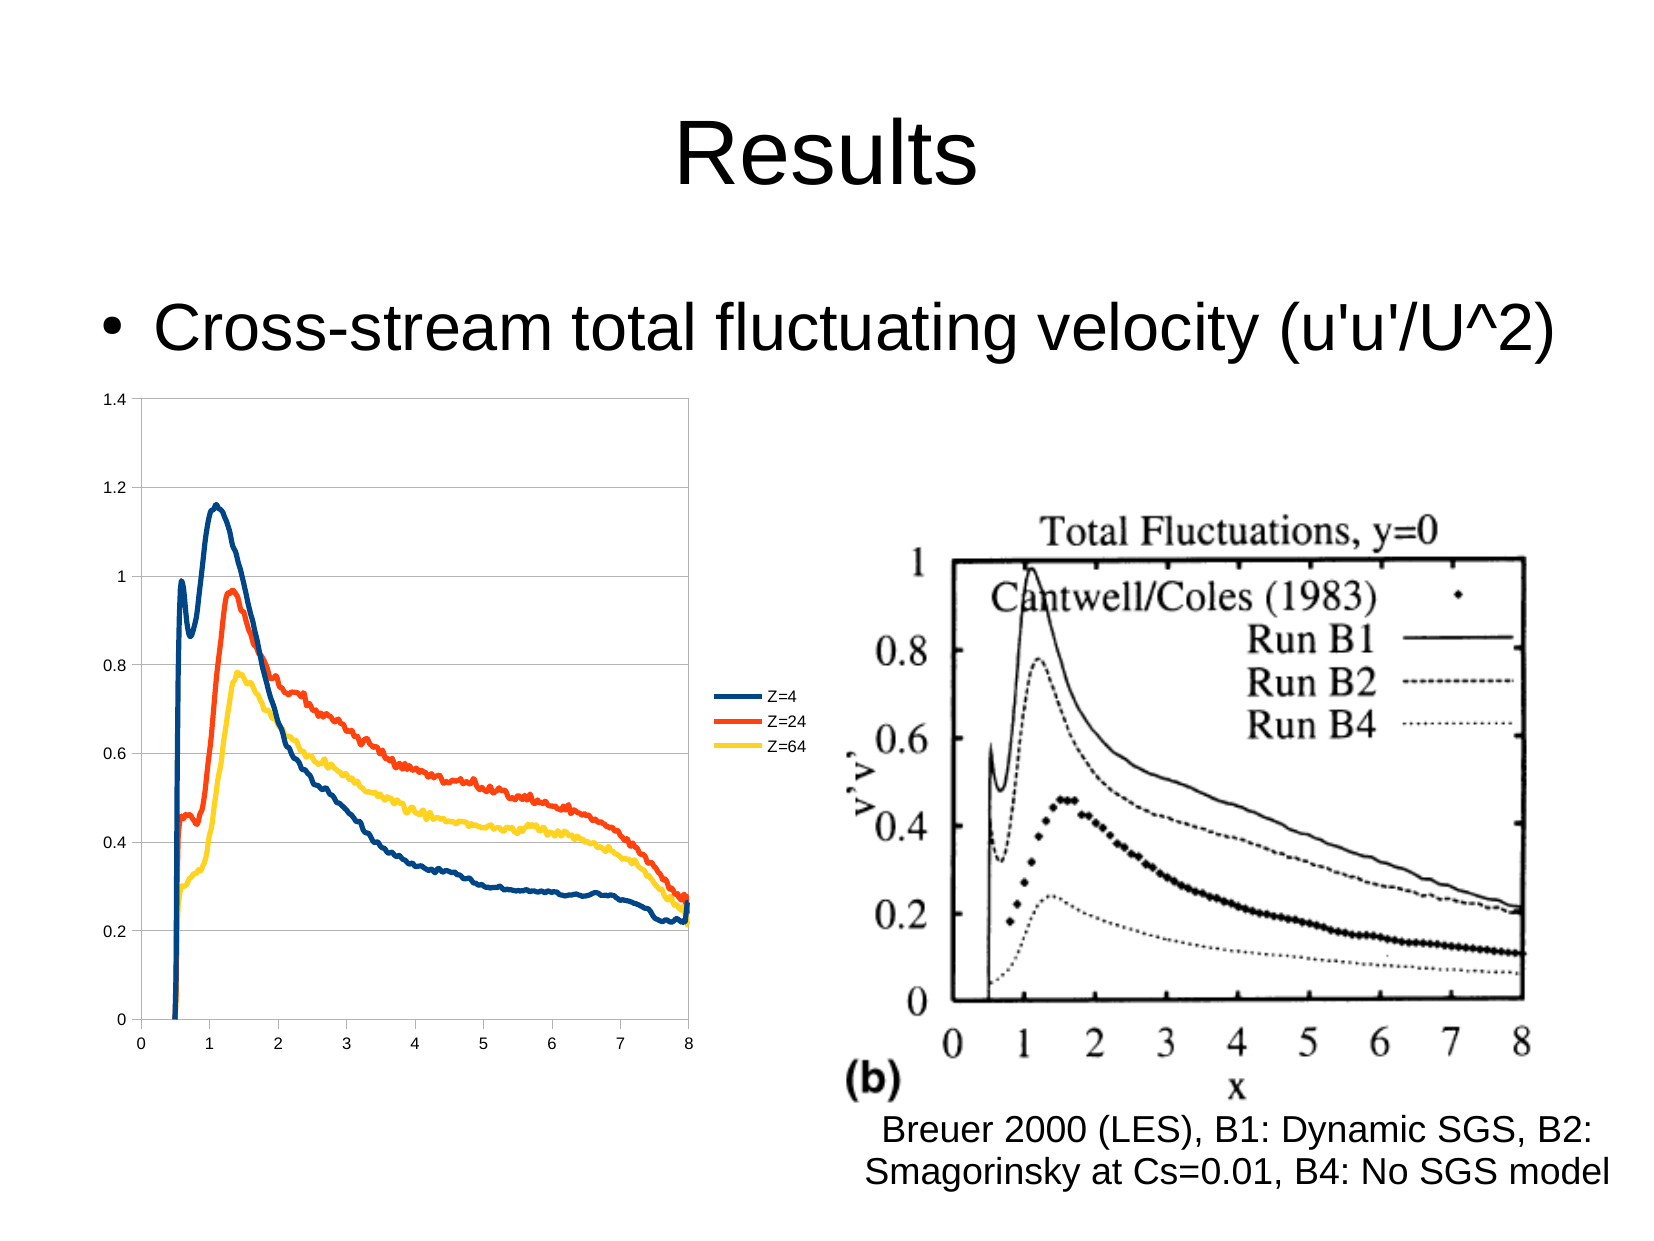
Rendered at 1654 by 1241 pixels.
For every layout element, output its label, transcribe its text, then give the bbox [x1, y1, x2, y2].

list Cross-stream total fluctuating velocity (u'u'/U^2) [82, 290, 1571, 1109]
title Results [82, 56, 1571, 250]
text_box Breuer 2000 (LES), B1: Dynamic SGS, B2: Smagorinsky at Cs=0.01, B4: No SGS model [825, 1101, 1651, 1201]
picture [825, 487, 1576, 1101]
chart [88, 375, 826, 1067]
